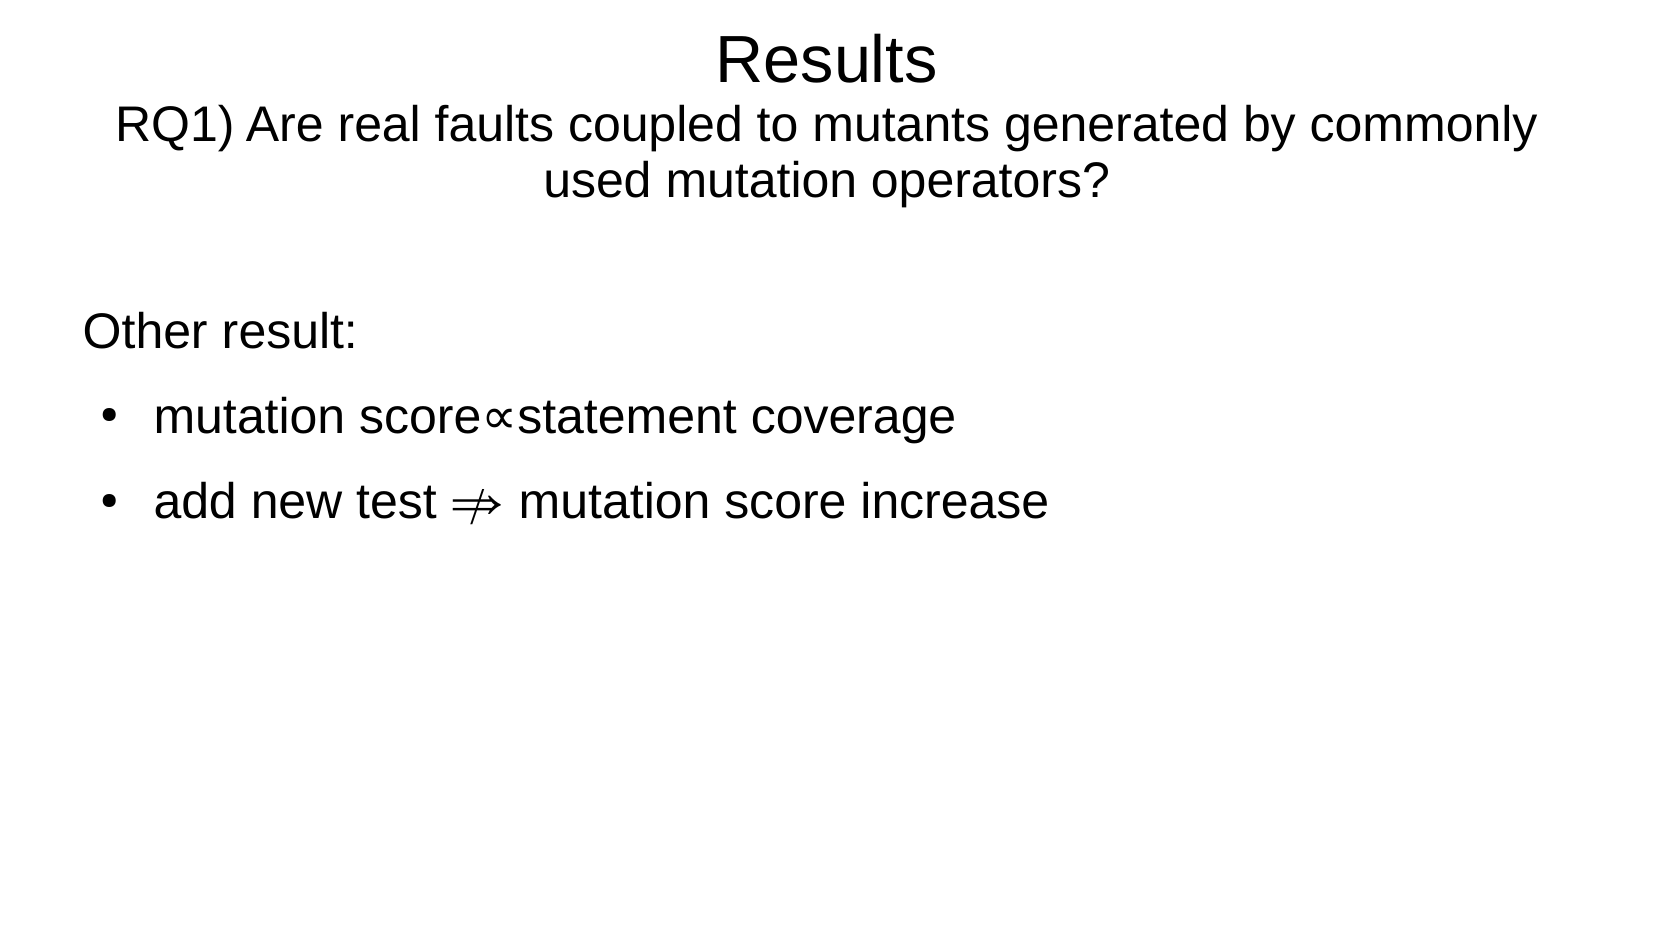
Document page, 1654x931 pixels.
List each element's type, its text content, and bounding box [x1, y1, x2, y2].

list Other result: mutation score∝statement coverage add new test ⇏ mutation score increase [82, 217, 1571, 811]
title Results RQ1) Are real faults coupled to mutants generated by commonly used mutation operators? [82, 31, 1571, 199]
